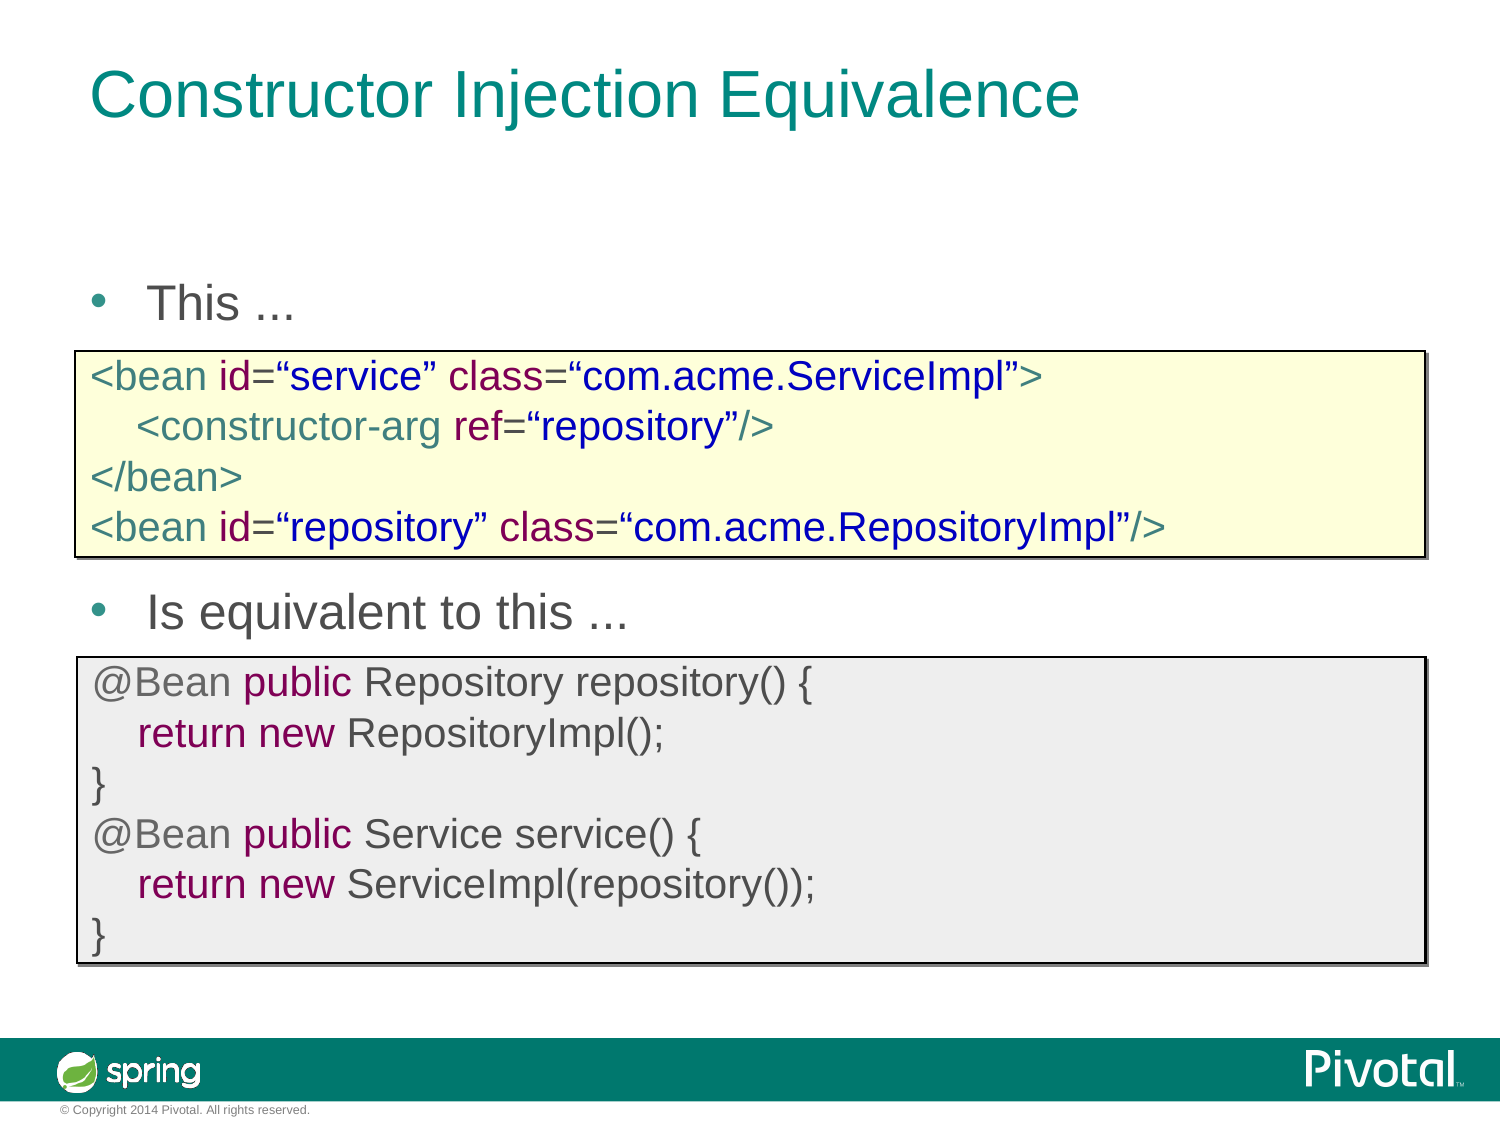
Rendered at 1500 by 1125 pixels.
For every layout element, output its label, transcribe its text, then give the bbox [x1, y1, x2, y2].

title Constructor Injection Equivalence [75, 37, 1426, 225]
picture [1306, 1050, 1464, 1087]
picture [32, 1041, 210, 1103]
list This ... Is equivalent to this ... [75, 262, 1426, 1013]
